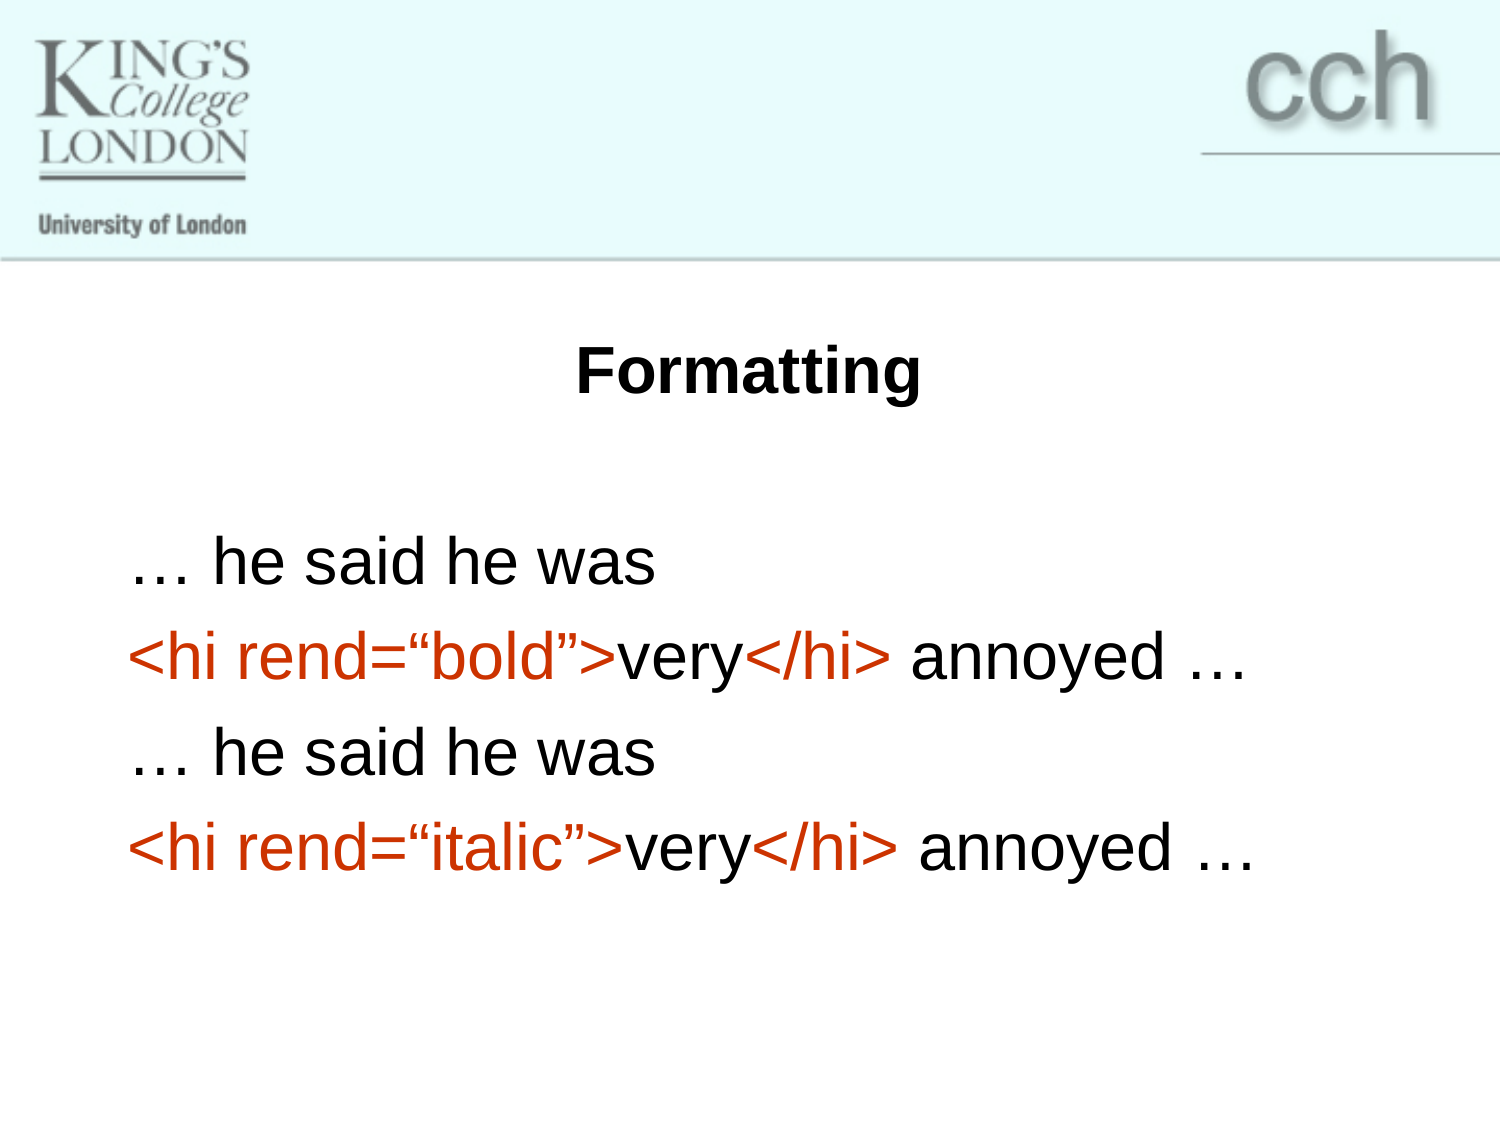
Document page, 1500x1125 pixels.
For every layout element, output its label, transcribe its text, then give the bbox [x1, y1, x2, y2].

picture [0, 0, 1500, 1125]
list Formatting … he said he was <hi rend=“bold”>very</hi> annoyed … … he said he was <hi rend=“italic”>very</hi> annoyed … [112, 324, 1388, 1001]
